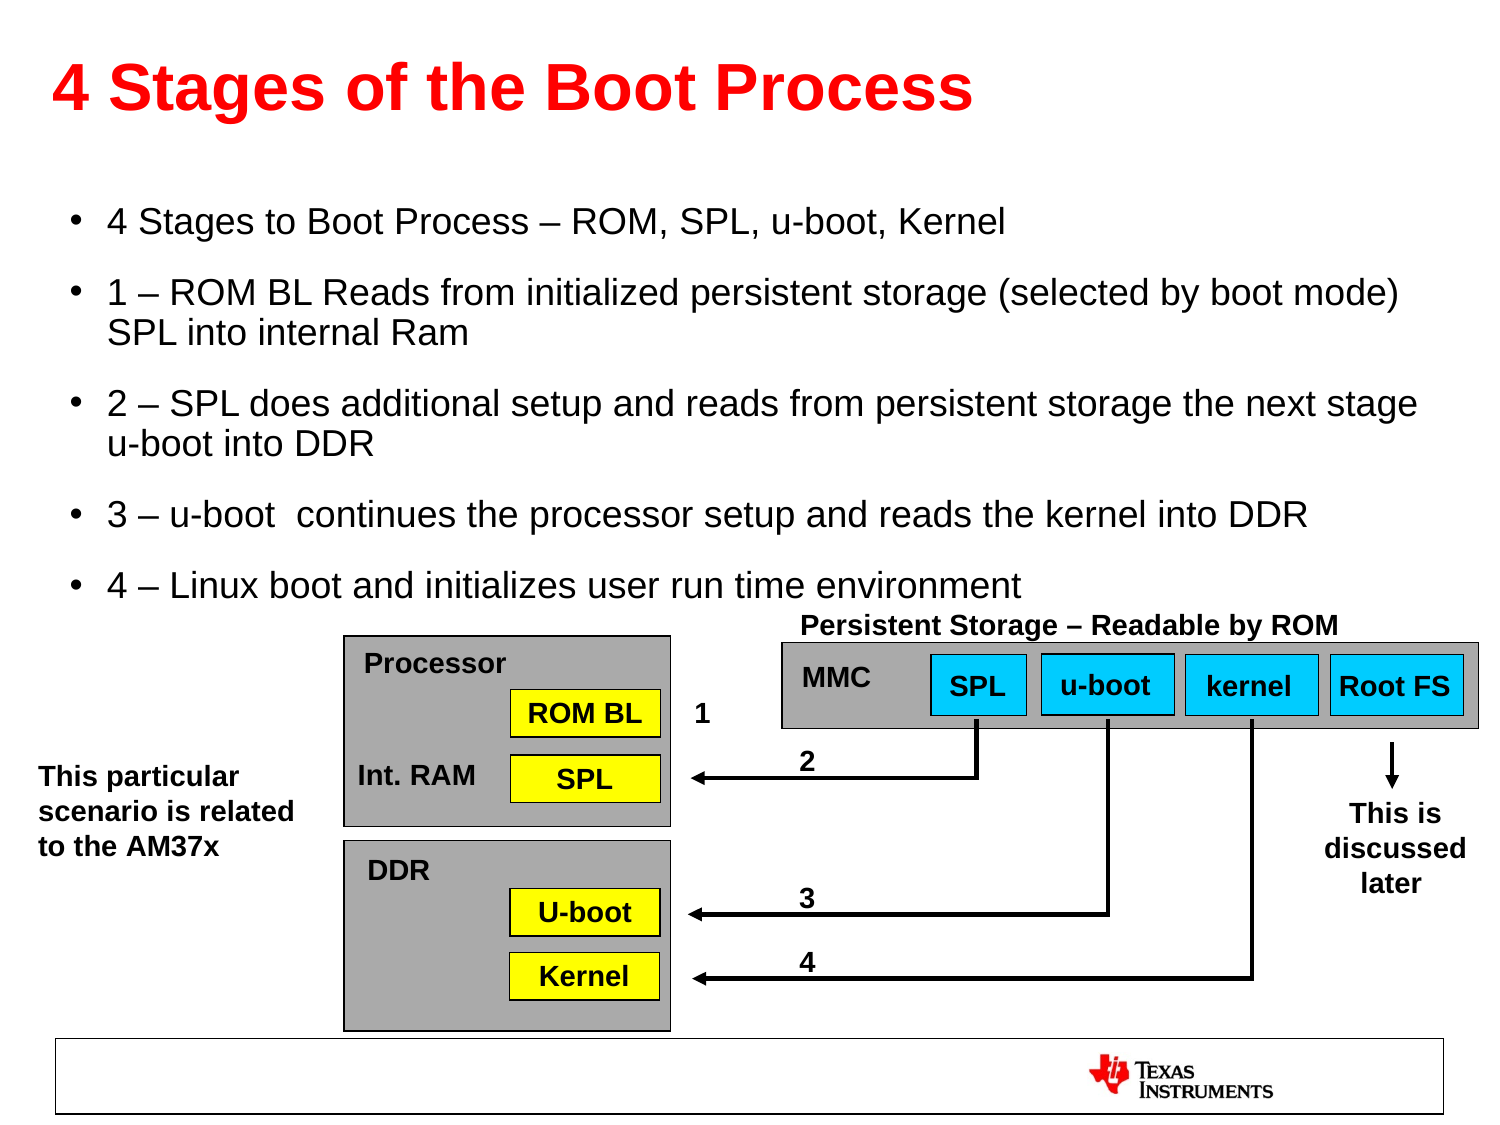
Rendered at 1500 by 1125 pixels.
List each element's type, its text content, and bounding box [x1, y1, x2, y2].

text_box Int. RAM [342, 748, 492, 800]
text_box [781, 642, 1479, 729]
picture [1087, 1052, 1274, 1099]
text_box 3 [784, 871, 831, 922]
text_box This is discussed later [1303, 786, 1488, 908]
text_box SPL [541, 752, 629, 803]
text_box u-boot [1045, 659, 1166, 710]
text_box SPL [934, 659, 1022, 710]
text_box ROM BL [512, 686, 658, 738]
title 4 Stages of the Boot Process [37, 23, 1426, 158]
text_box MMC [787, 650, 887, 702]
text_box Root FS [1324, 659, 1466, 711]
text_box kernel [1191, 659, 1308, 710]
text_box 2 [784, 734, 831, 785]
text_box 4 [784, 935, 831, 987]
text_box This particular scenario is related to the AM37x [23, 749, 323, 870]
text_box Persistent Storage – Readable by ROM [785, 598, 1363, 650]
text_box 1 [679, 686, 726, 738]
text_box Kernel [523, 949, 645, 1001]
text_box [343, 635, 671, 827]
list 4 Stages to Boot Process – ROM, SPL, u-boot, Kernel 1 – ROM BL Reads from initialized persistent storage (selected by boot mode) SPL into internal Ram 2 – SPL does additional setup and reads from persistent storage the next stage u-boot into DDR 3 – u-boot continues the processor setup and reads the kernel into DDR 4 – Linux boot and initializes user run time environment [54, 194, 1444, 616]
text_box [343, 840, 671, 1031]
text_box Processor [348, 637, 522, 688]
text_box DDR [352, 843, 446, 895]
text_box U-boot [523, 886, 647, 937]
